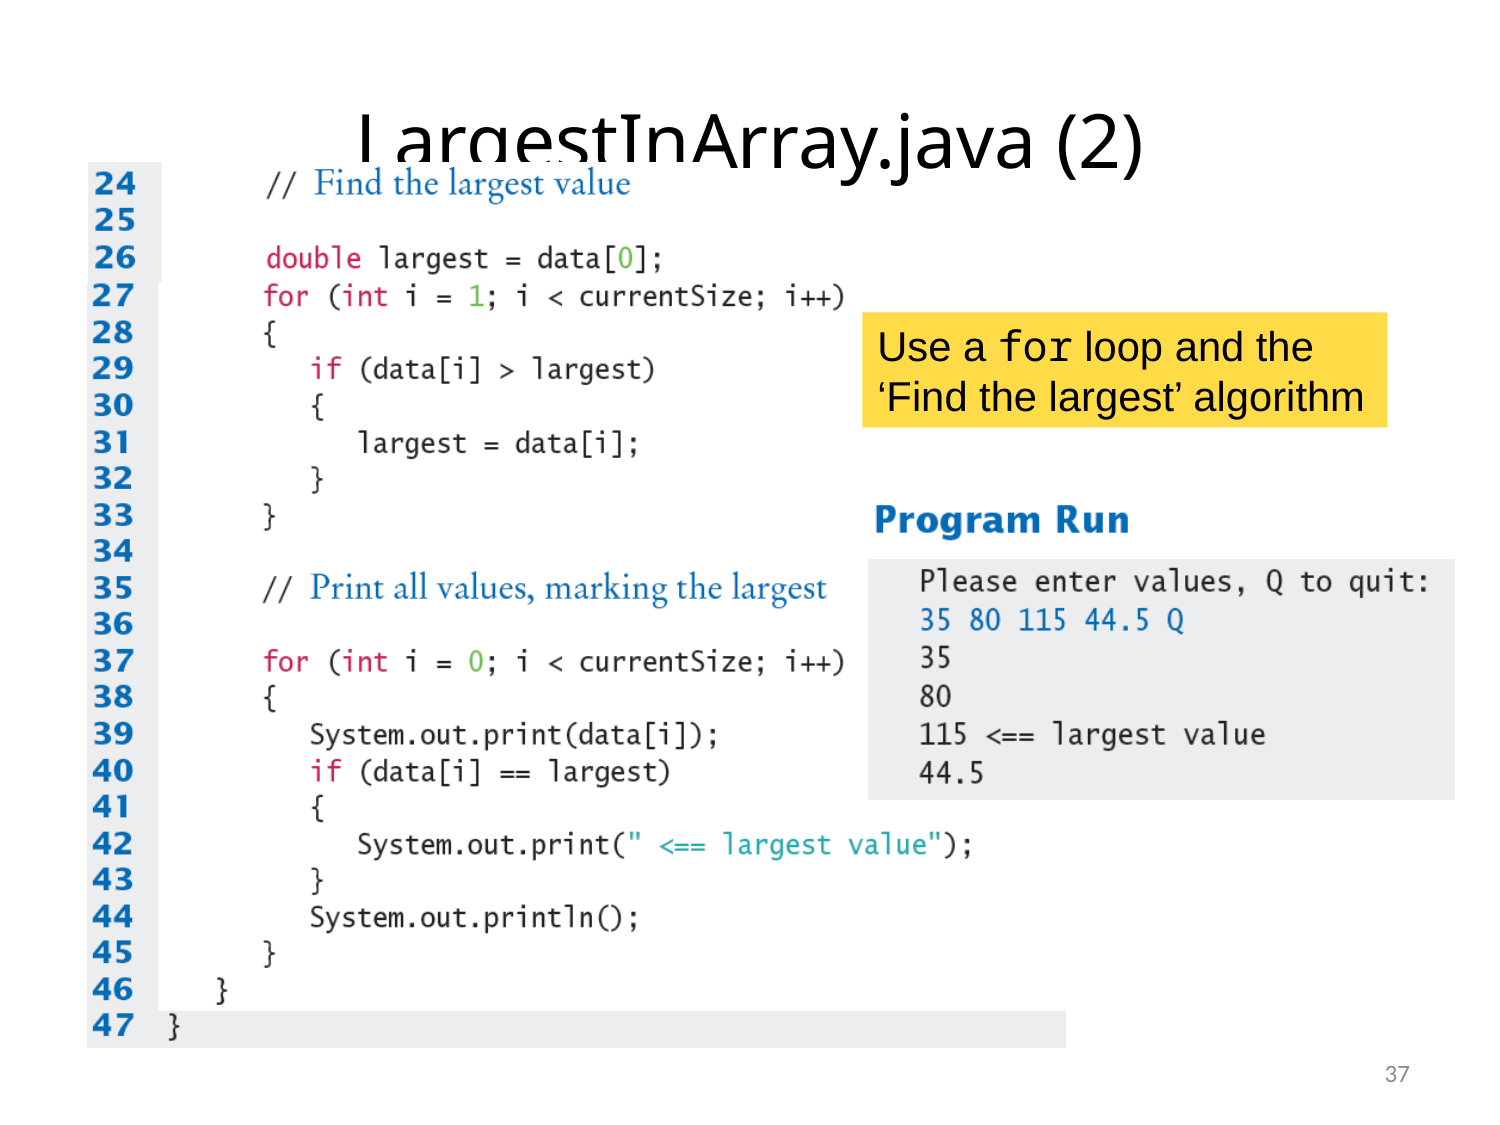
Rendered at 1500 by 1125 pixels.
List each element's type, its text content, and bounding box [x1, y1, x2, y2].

slide_number <number> [1074, 1042, 1425, 1103]
picture [87, 162, 1455, 1048]
title LargestInArray.java (2) [75, 45, 1425, 233]
text_box Use a for loop and the ‘Find the largest’ algorithm [862, 312, 1388, 428]
